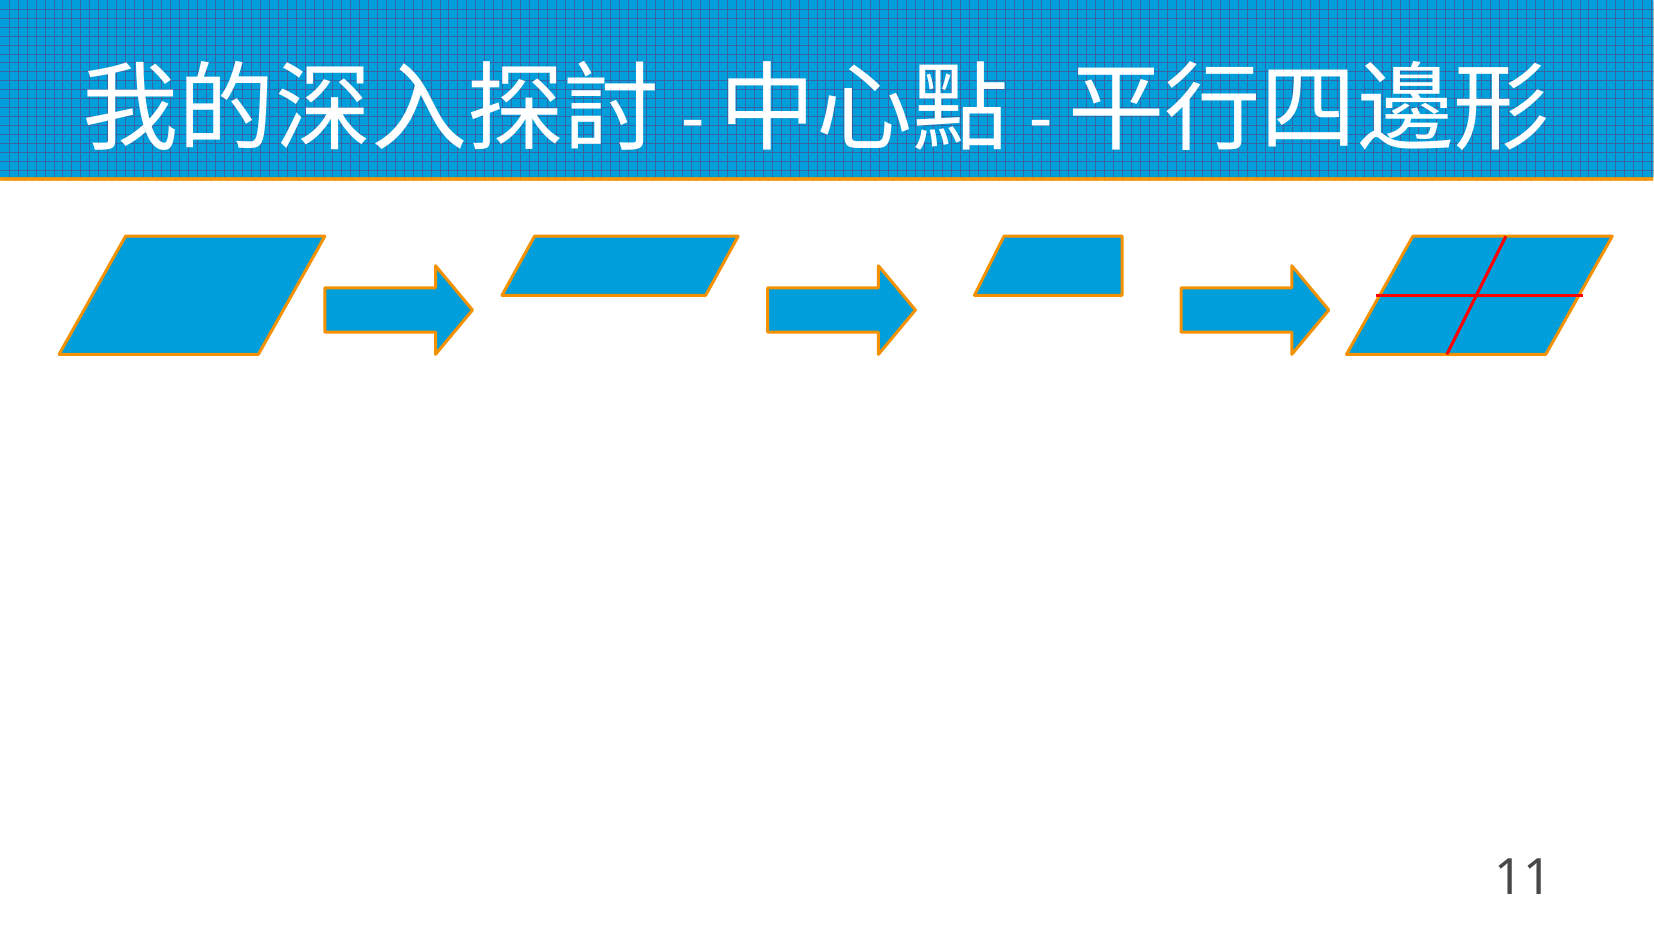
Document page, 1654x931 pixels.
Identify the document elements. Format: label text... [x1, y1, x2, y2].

text_box [501, 236, 739, 296]
text_box [1480, 236, 1613, 294]
text_box [1449, 297, 1579, 355]
text_box [1181, 265, 1329, 355]
text_box [767, 265, 916, 355]
text_box [1346, 297, 1473, 355]
text_box [59, 236, 325, 355]
text_box [324, 265, 473, 355]
text_box [974, 236, 1123, 296]
title 我的深入探討-中心點-平行四邊形 [82, 14, 1571, 171]
text_box [1380, 236, 1503, 294]
